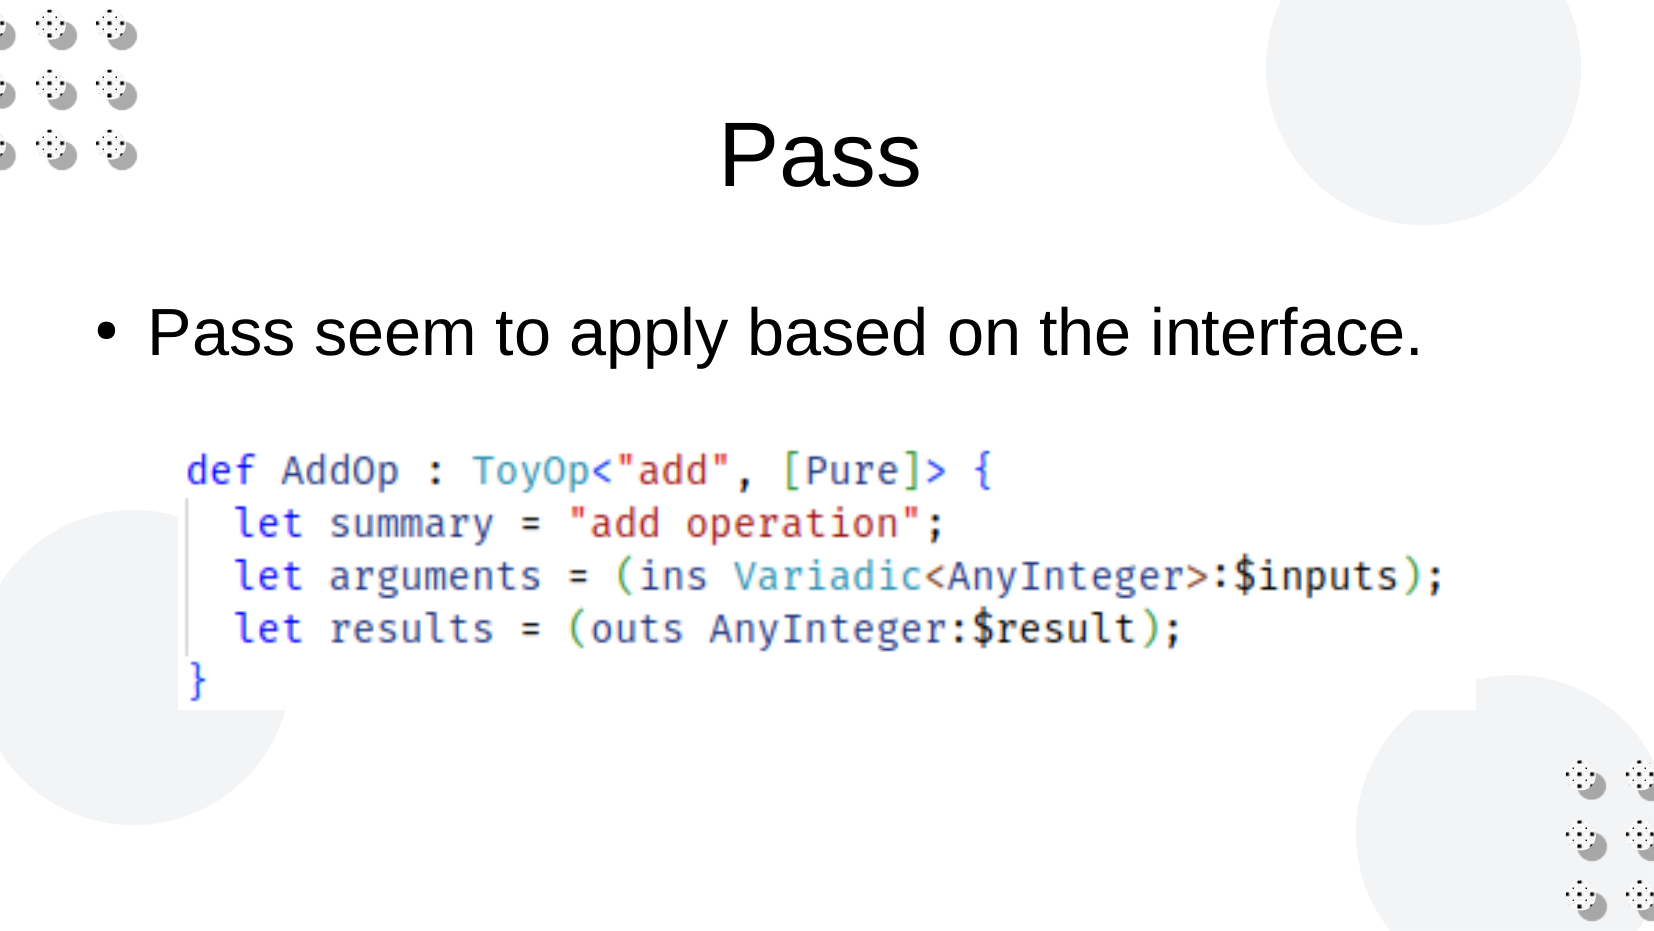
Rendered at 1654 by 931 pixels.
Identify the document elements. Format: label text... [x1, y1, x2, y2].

picture [1625, 880, 1654, 911]
picture [0, 12, 6, 37]
title Pass [76, 76, 1565, 233]
list Pass seem to apply based on the interface. [76, 295, 1565, 835]
picture [1565, 880, 1596, 911]
picture [1625, 760, 1654, 791]
picture [35, 129, 67, 160]
picture [1565, 760, 1596, 791]
picture [98, 69, 124, 76]
picture [178, 449, 1476, 710]
picture [1625, 820, 1654, 851]
picture [0, 72, 6, 97]
picture [95, 9, 126, 40]
picture [35, 69, 66, 100]
picture [0, 132, 7, 157]
picture [1565, 820, 1596, 851]
picture [35, 9, 66, 40]
